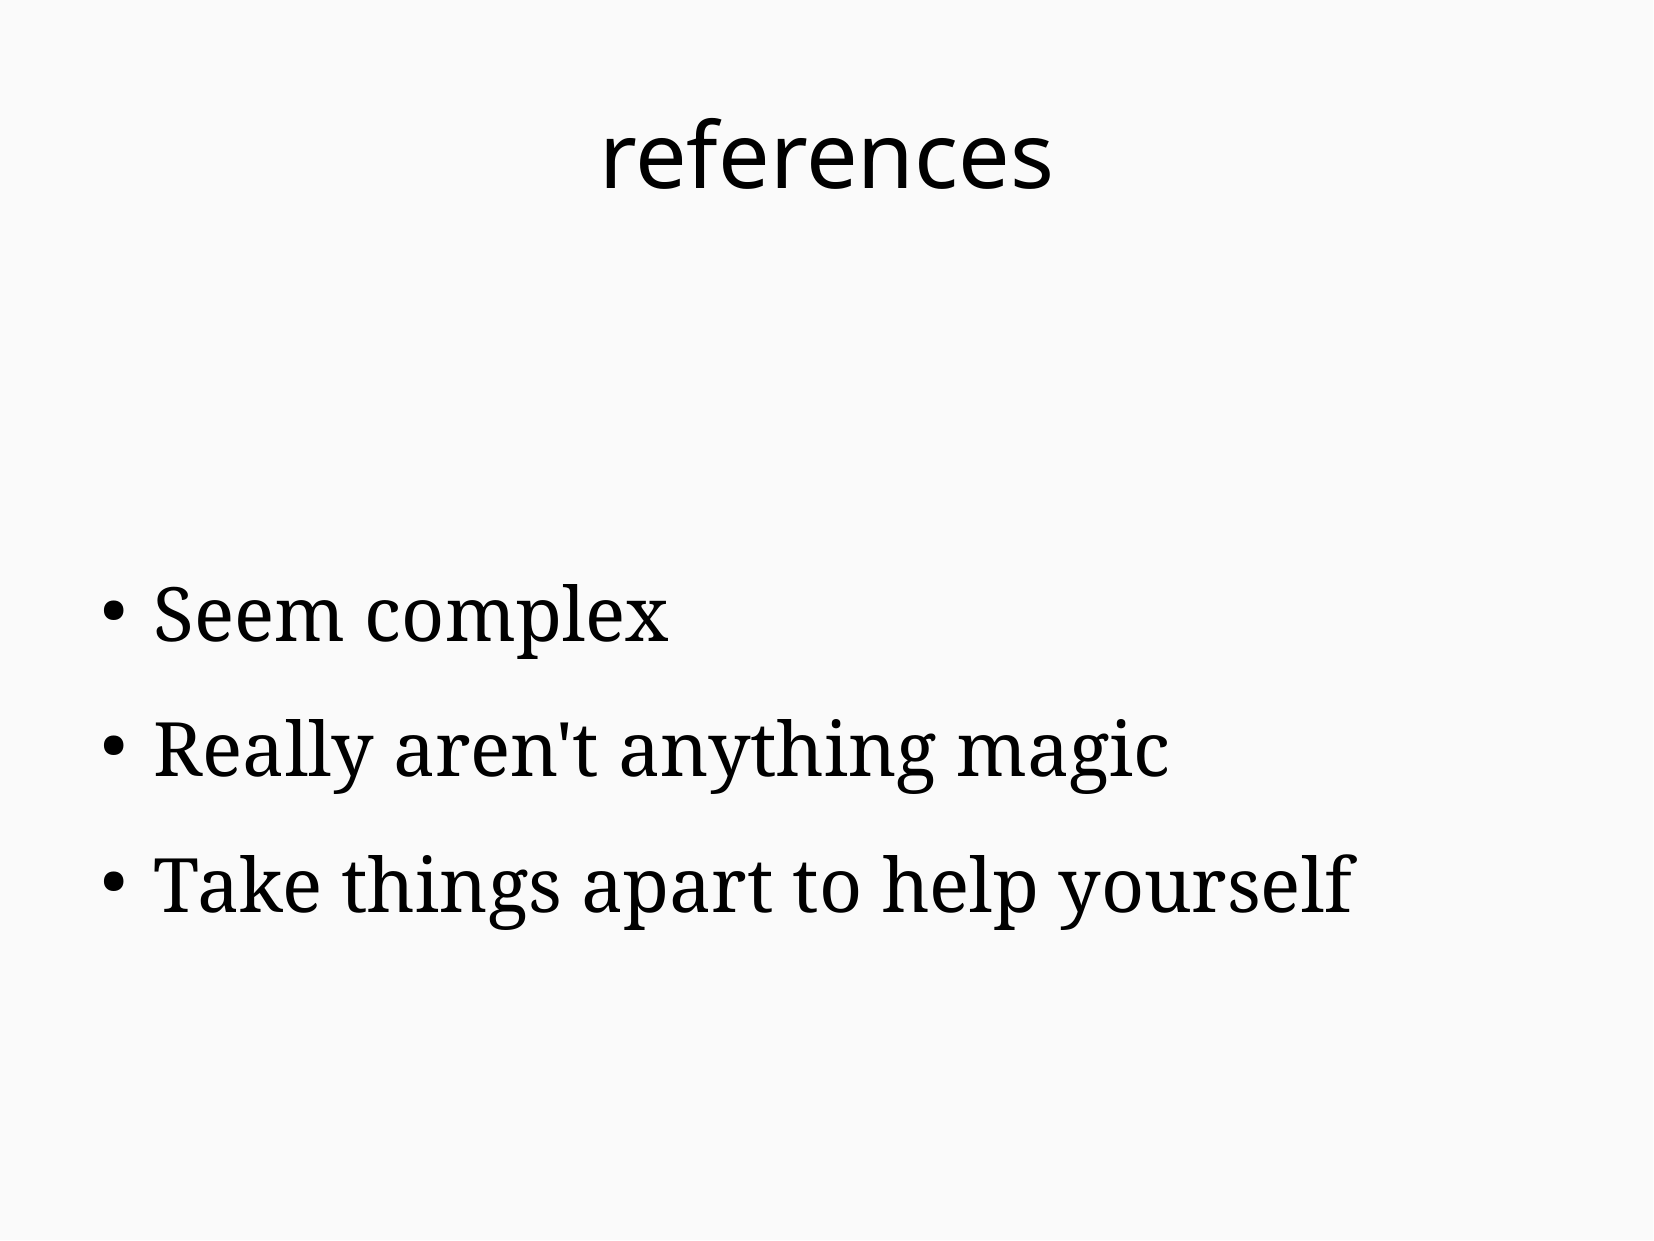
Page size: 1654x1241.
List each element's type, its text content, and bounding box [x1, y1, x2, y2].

list Seem complex Really aren't anything magic Take things apart to help yourself [82, 290, 1571, 1010]
title references [82, 49, 1571, 257]
